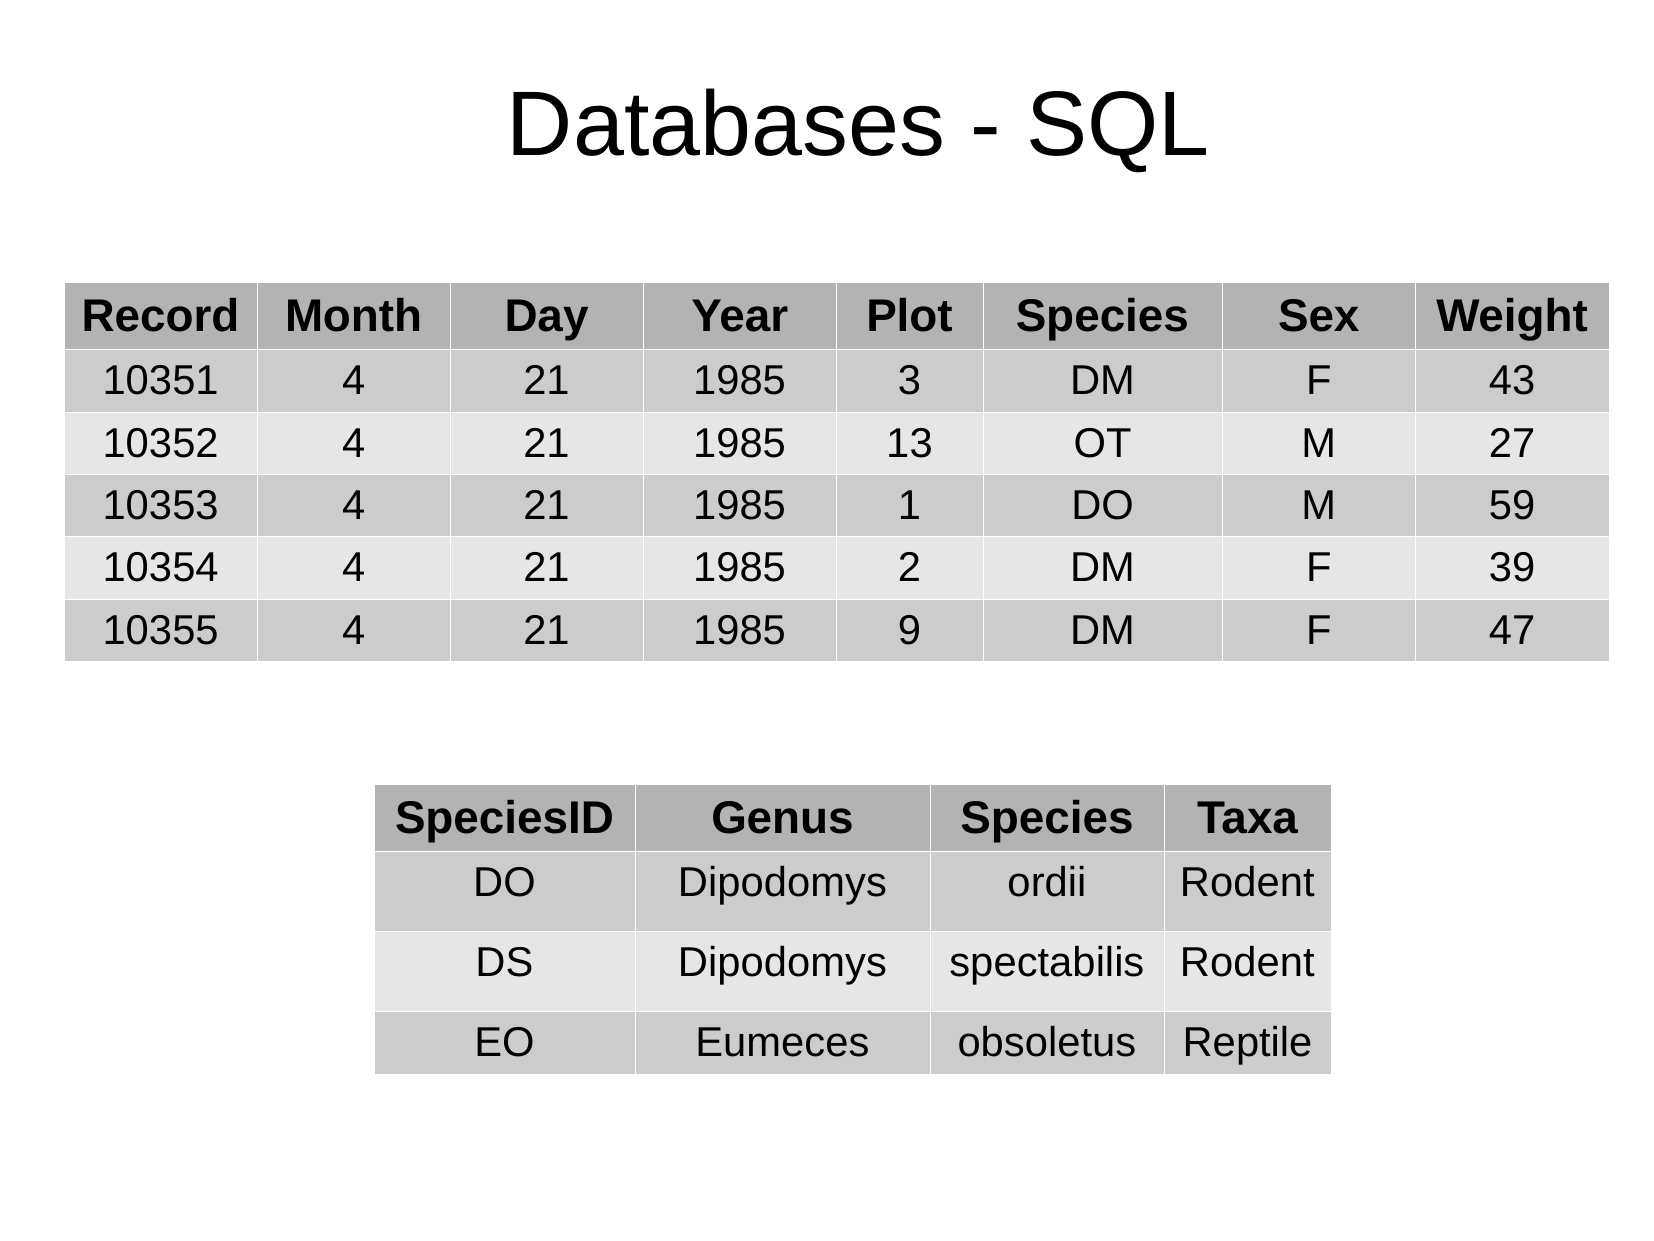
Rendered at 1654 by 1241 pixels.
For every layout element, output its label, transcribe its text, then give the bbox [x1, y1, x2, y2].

table_cell 47 [1416, 600, 1609, 661]
table_cell 1 [837, 475, 983, 536]
table_cell 3 [837, 350, 983, 412]
table_cell 4 [258, 350, 450, 412]
table_cell Dipodomys [636, 932, 930, 1011]
table_cell spectabilis [931, 932, 1164, 1011]
table_cell 10351 [65, 350, 257, 412]
table_cell DO [375, 852, 635, 931]
table_cell 43 [1416, 350, 1609, 412]
table_cell 13 [837, 413, 983, 474]
table_header Weight [1416, 283, 1609, 349]
table_cell 10354 [65, 537, 257, 599]
table_cell 2 [837, 537, 983, 599]
table_cell 21 [451, 413, 643, 474]
table_cell 4 [258, 600, 450, 661]
table_cell 1985 [644, 350, 836, 412]
table_cell DS [375, 932, 635, 1011]
text_box Databases - SQL [303, 65, 1414, 183]
table_cell 10355 [65, 600, 257, 661]
table_cell Rodent [1165, 852, 1331, 931]
table_cell 4 [258, 475, 450, 536]
table_header Day [451, 283, 643, 349]
table_header Month [258, 283, 450, 349]
table_cell 21 [451, 350, 643, 412]
table_cell Reptile [1165, 1012, 1331, 1074]
table_cell 1985 [644, 475, 836, 536]
table_cell 9 [837, 600, 983, 661]
table_header SpeciesID [375, 785, 635, 851]
table_header Species [984, 283, 1222, 349]
table_header Taxa [1165, 785, 1331, 851]
table_cell 4 [258, 537, 450, 599]
table_header Plot [837, 283, 983, 349]
table_cell 4 [258, 413, 450, 474]
table_header Record [65, 283, 257, 349]
table_cell F [1223, 537, 1415, 599]
table_cell 10353 [65, 475, 257, 536]
table_cell 21 [451, 537, 643, 599]
table_cell 27 [1416, 413, 1609, 474]
table_cell 39 [1416, 537, 1609, 599]
table_cell EO [375, 1012, 635, 1074]
table_cell 10352 [65, 413, 257, 474]
table_cell F [1223, 600, 1415, 661]
table_cell ordii [931, 852, 1164, 931]
table_cell M [1223, 475, 1415, 536]
table_cell 21 [451, 475, 643, 536]
table_cell Eumeces [636, 1012, 930, 1074]
table_cell 21 [451, 600, 643, 661]
table_cell DM [984, 537, 1222, 599]
table_header Species [931, 785, 1164, 851]
table_cell Dipodomys [636, 852, 930, 931]
table_cell 59 [1416, 475, 1609, 536]
table_cell Rodent [1165, 932, 1331, 1011]
table_cell obsoletus [931, 1012, 1164, 1074]
table_cell F [1223, 350, 1415, 412]
table_cell DM [984, 350, 1222, 412]
table_cell M [1223, 413, 1415, 474]
table_cell 1985 [644, 537, 836, 599]
table_header Sex [1223, 283, 1415, 349]
table_cell 1985 [644, 413, 836, 474]
table_cell OT [984, 413, 1222, 474]
table_header Year [644, 283, 836, 349]
table_header Genus [636, 785, 930, 851]
table_cell DO [984, 475, 1222, 536]
table_cell DM [984, 600, 1222, 661]
table_cell 1985 [644, 600, 836, 661]
